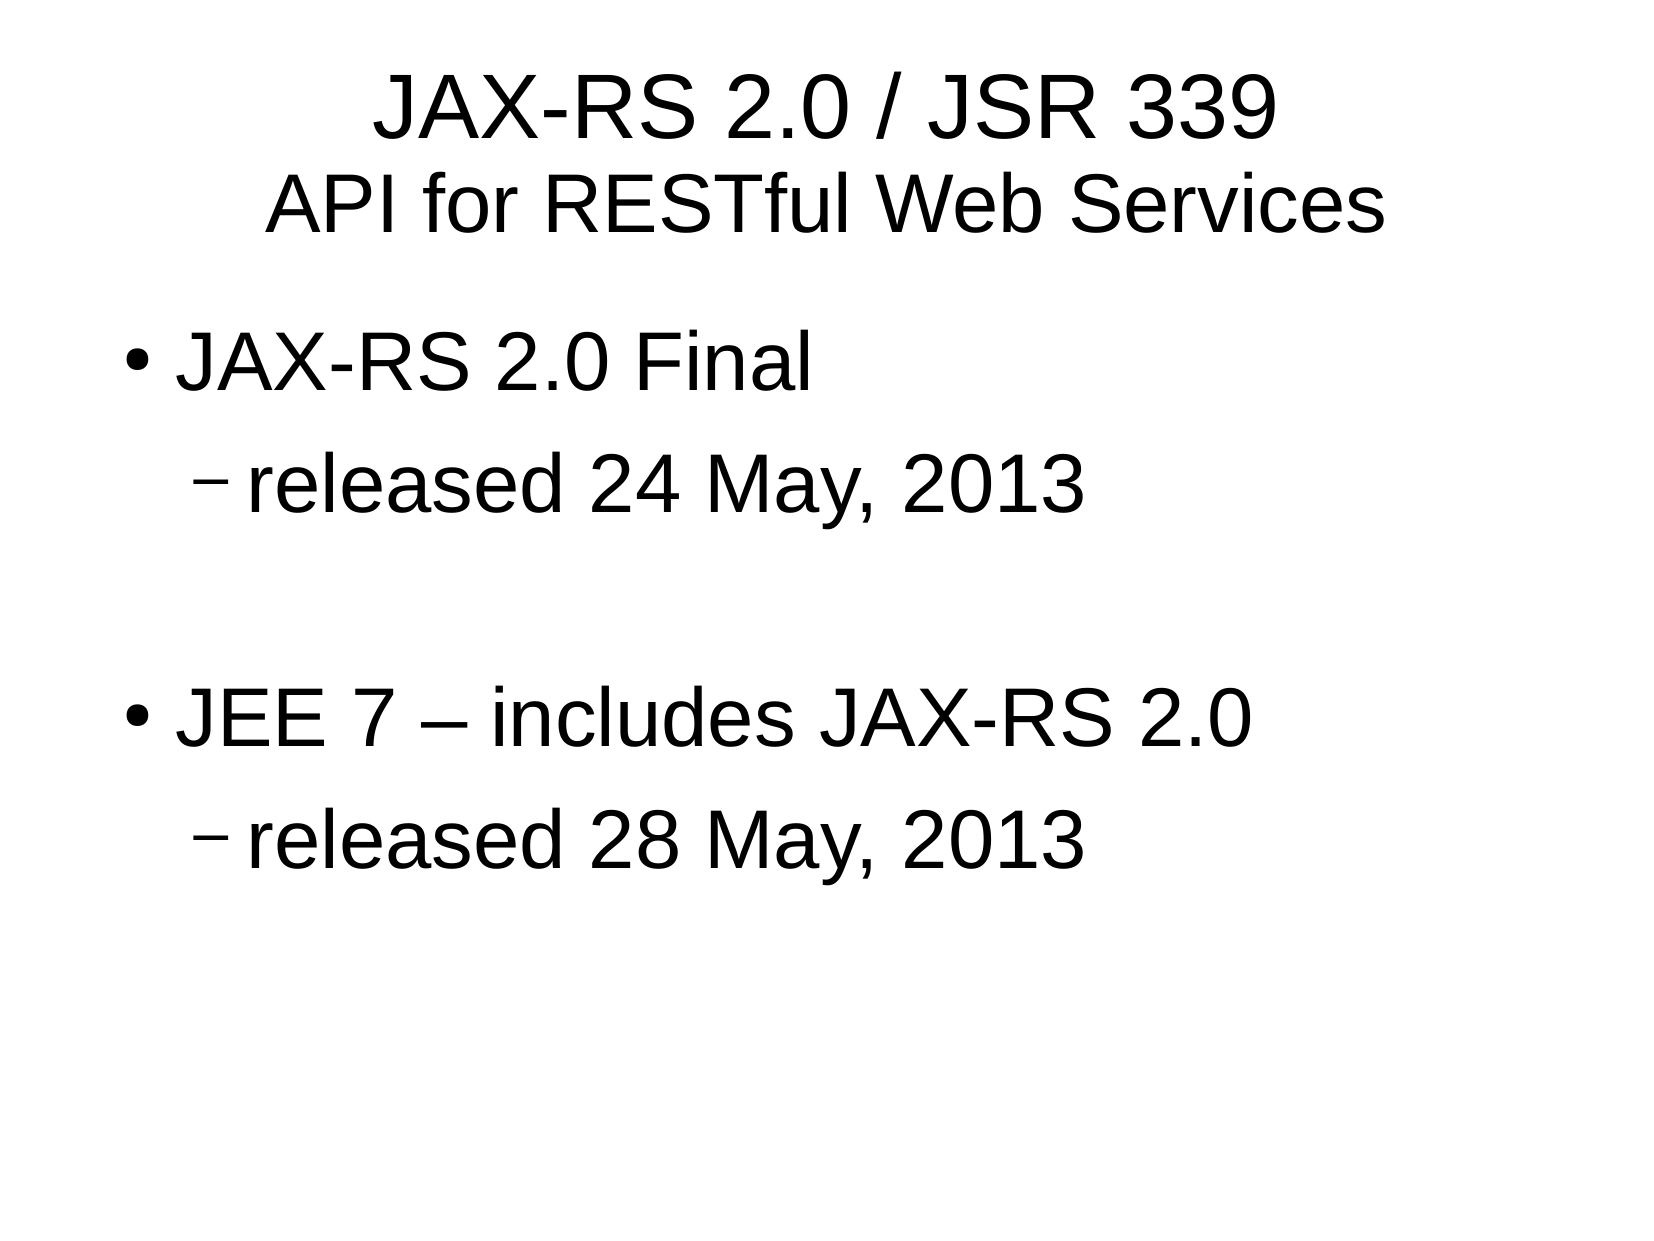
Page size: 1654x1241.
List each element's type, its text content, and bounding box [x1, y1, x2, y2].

list JAX-RS 2.0 Final released 24 May, 2013 JEE 7 – includes JAX-RS 2.0 released 28 May, 2013 [104, 315, 1561, 1035]
title JAX-RS 2.0 / JSR 339 API for RESTful Web Services [82, 49, 1571, 257]
